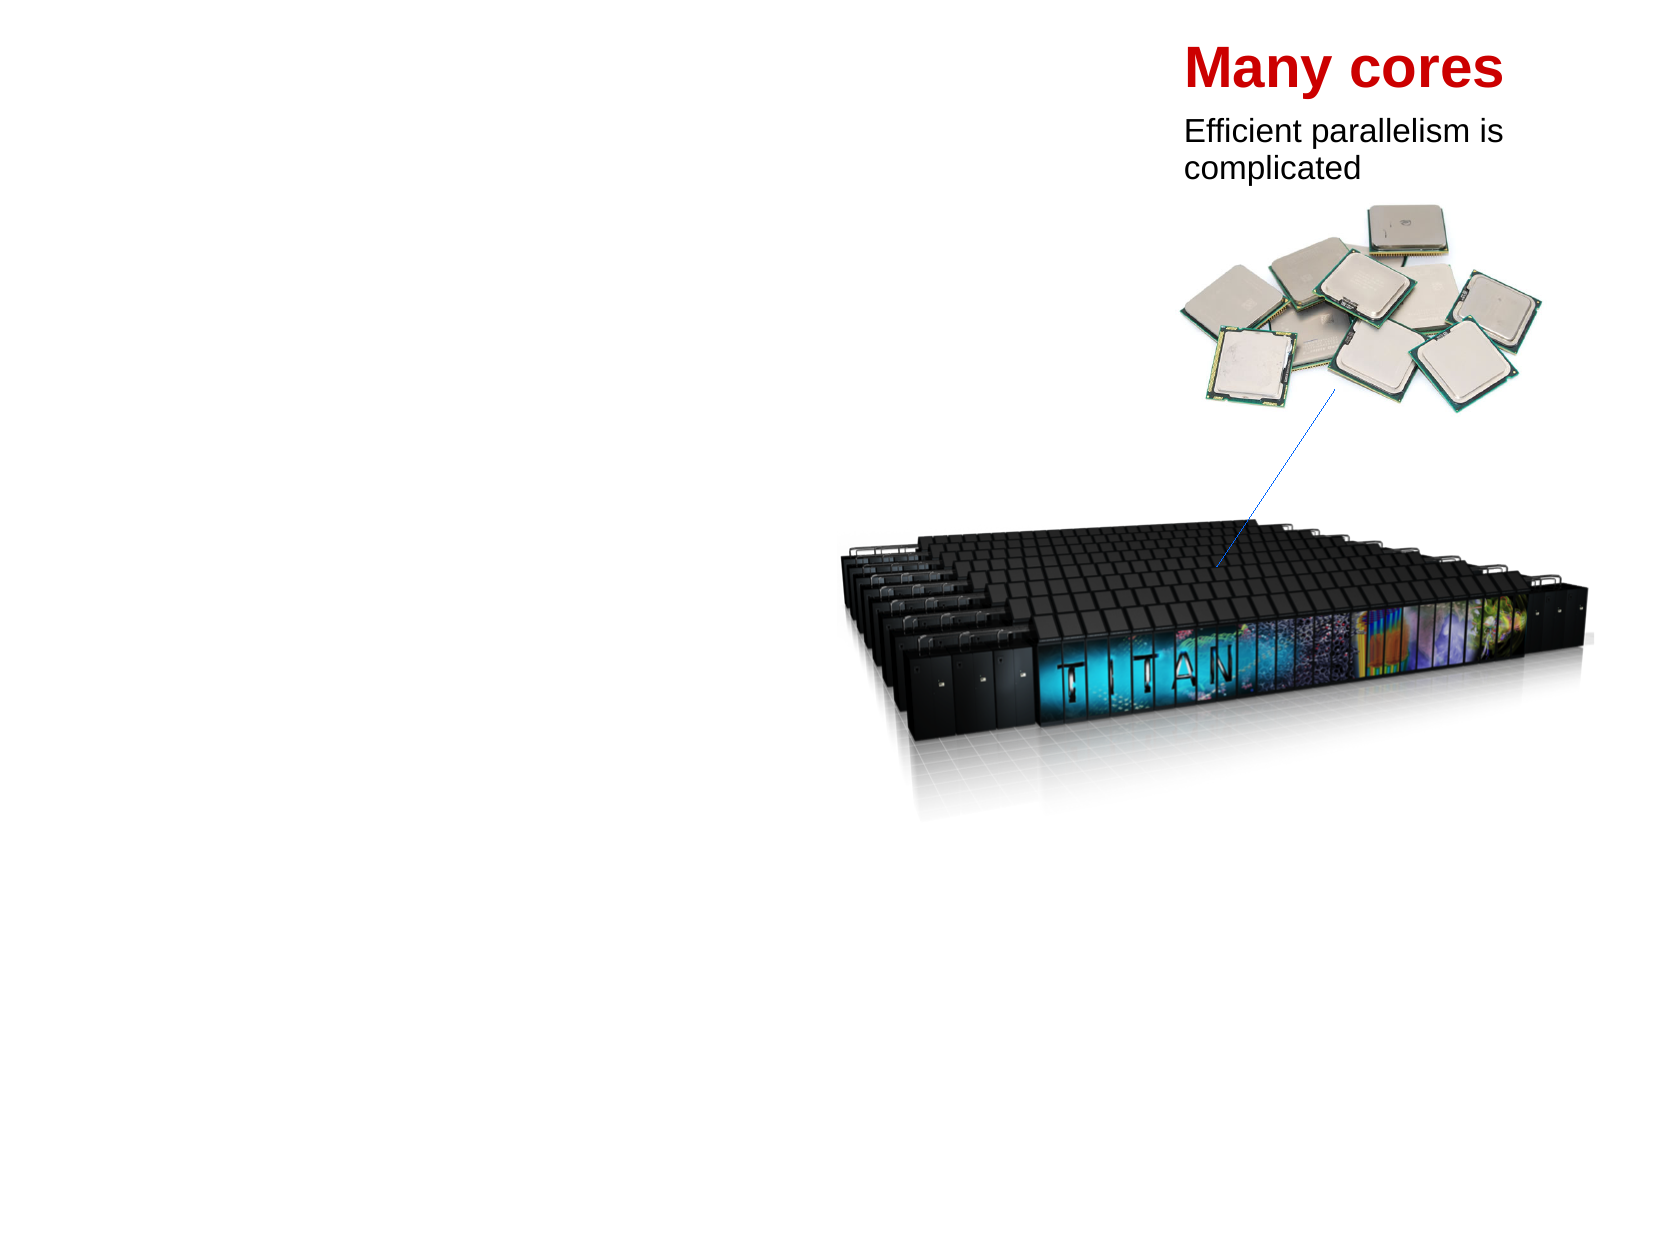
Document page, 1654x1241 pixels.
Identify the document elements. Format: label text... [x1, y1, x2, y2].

text_box Many cores [1169, 27, 1521, 105]
text_box Efficient parallelism is complicated [1169, 105, 1642, 196]
picture [837, 490, 1595, 845]
picture [1175, 197, 1547, 421]
